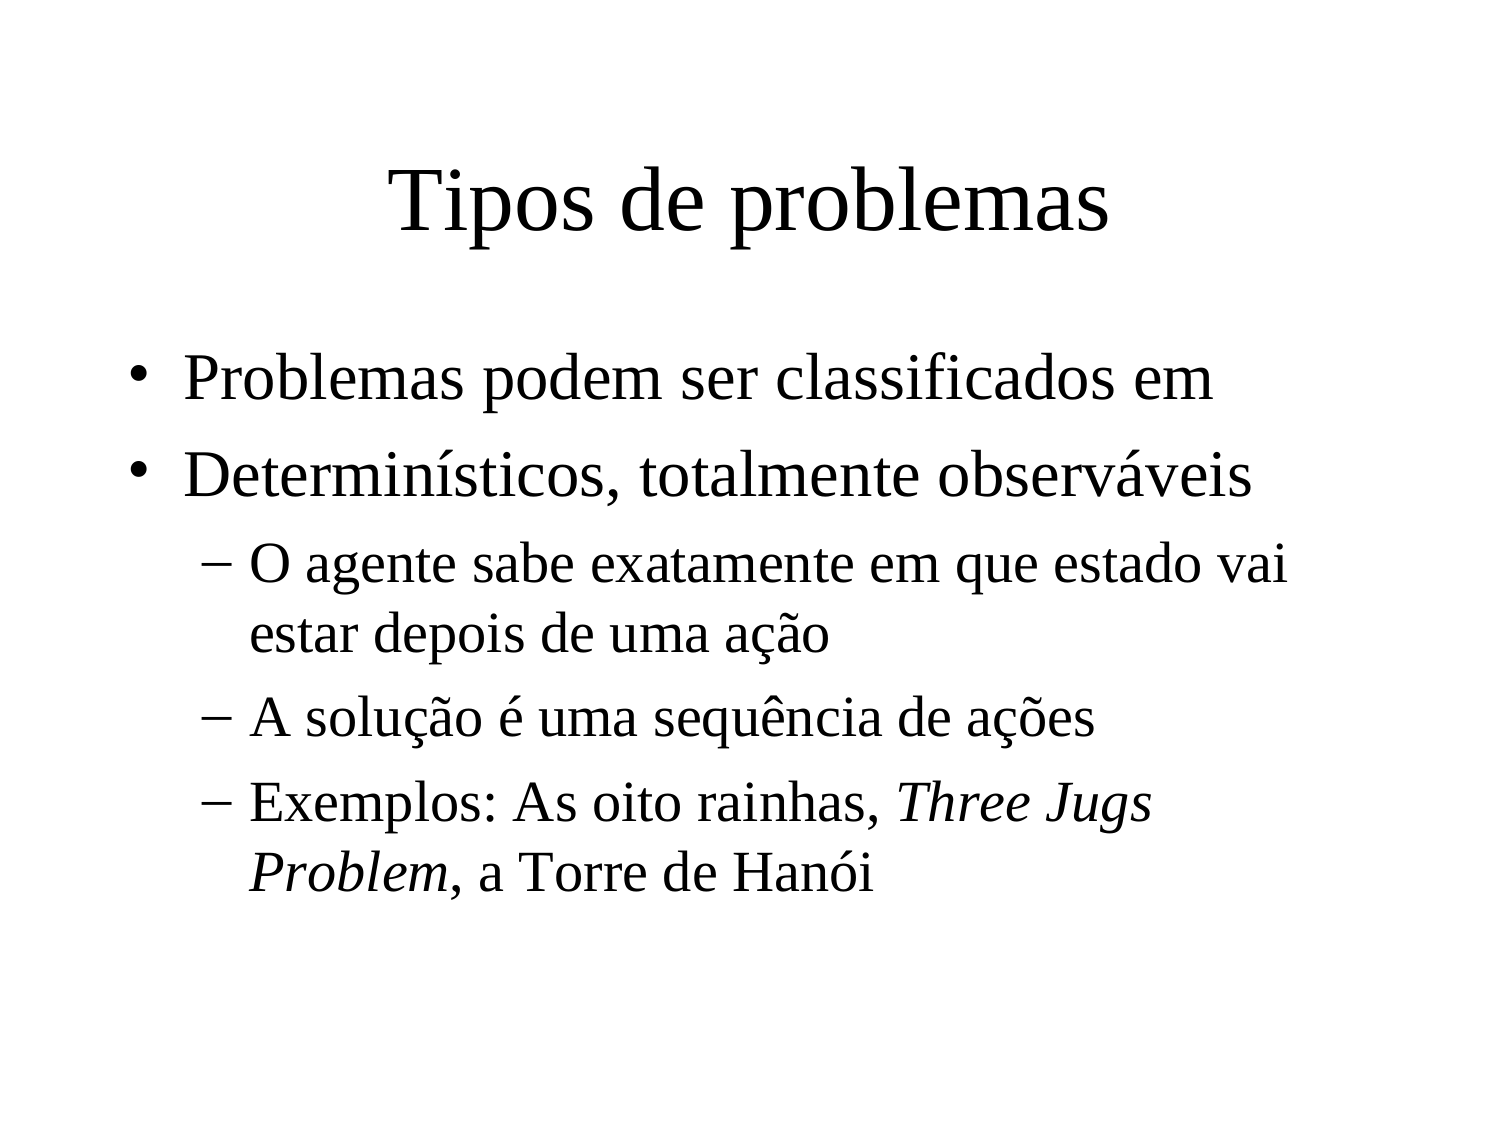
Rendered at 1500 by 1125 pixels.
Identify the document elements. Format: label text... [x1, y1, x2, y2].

list Problemas podem ser classificados em Determinísticos, totalmente observáveis O agente sabe exatamente em que estado vai estar depois de uma ação A solução é uma sequência de ações Exemplos: As oito rainhas, Three Jugs Problem, a Torre de Hanói [112, 324, 1388, 1001]
title Tipos de problemas [112, 99, 1388, 288]
